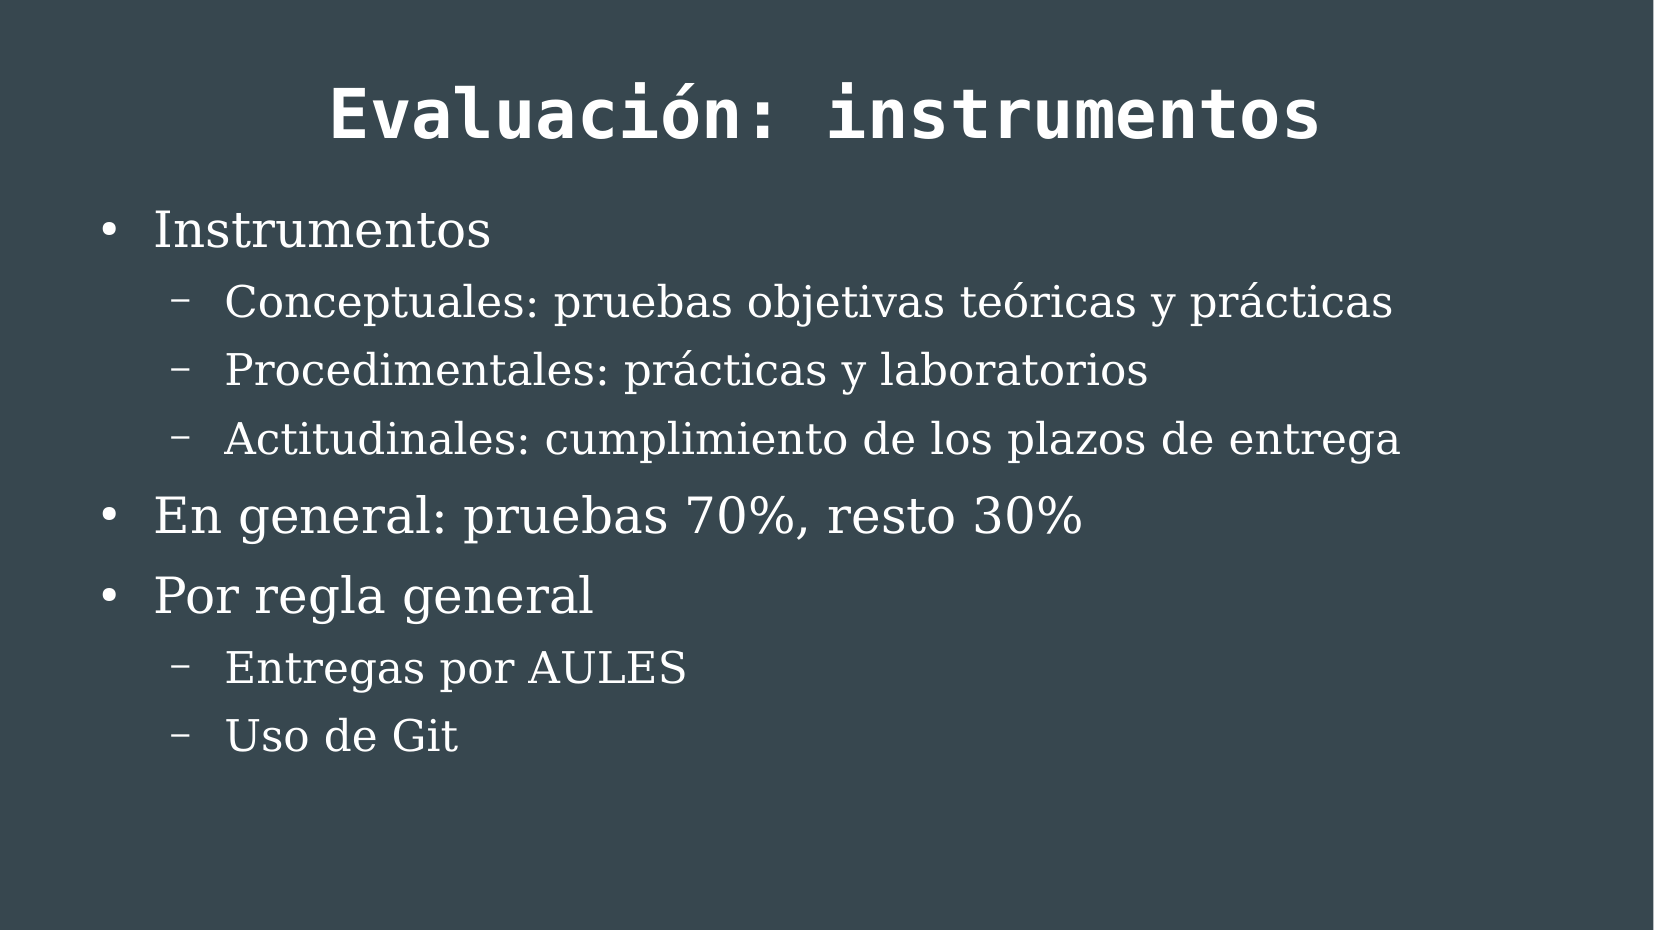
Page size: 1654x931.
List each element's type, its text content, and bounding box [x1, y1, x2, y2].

list Instrumentos Conceptuales: pruebas objetivas teóricas y prácticas Procedimentales: prácticas y laboratorios Actitudinales: cumplimiento de los plazos de entrega En general: pruebas 70%, resto 30% Por regla general Entregas por AULES Uso de Git [82, 200, 1571, 863]
title Evaluación: instrumentos [82, 37, 1571, 193]
